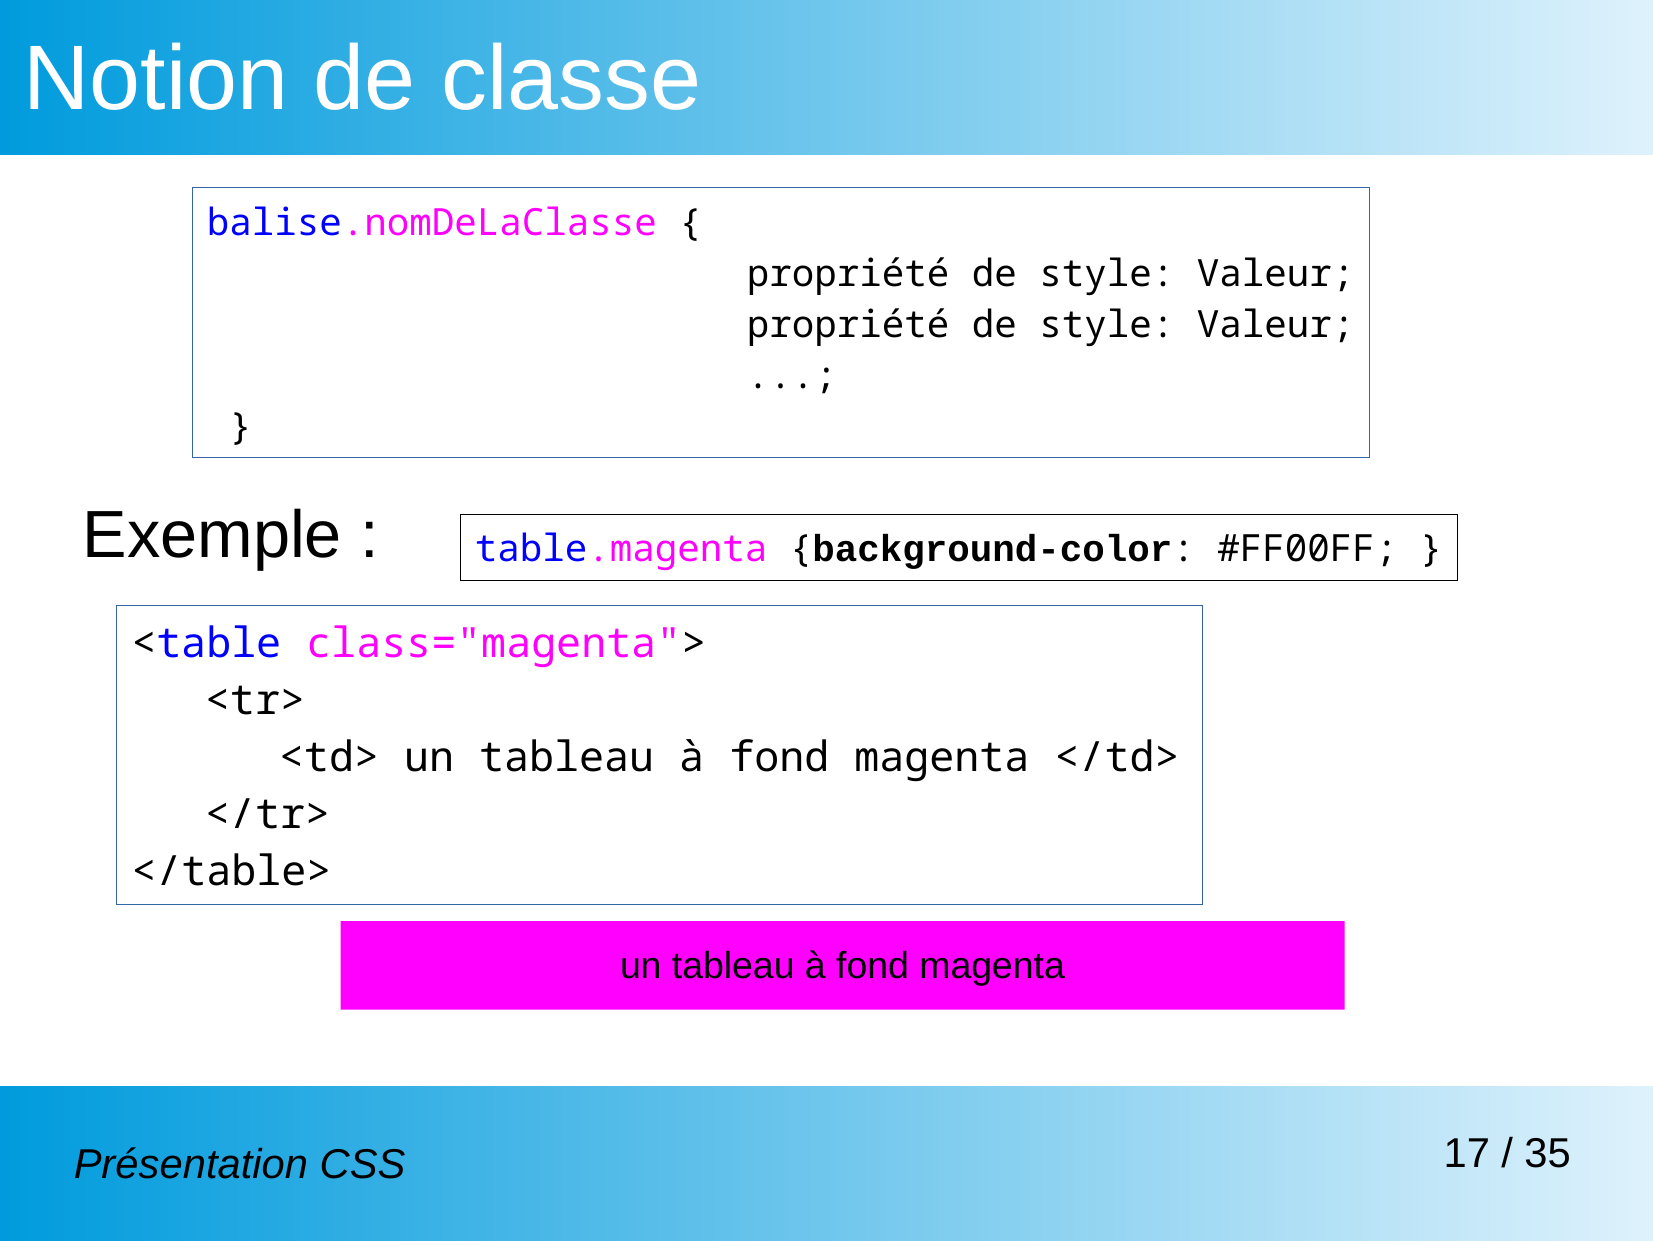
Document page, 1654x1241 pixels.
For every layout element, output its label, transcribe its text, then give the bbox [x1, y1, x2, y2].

text_box balise.nomDeLaClasse { propriété de style: Valeur; propriété de style: Valeur; ...; } [192, 187, 1370, 449]
title Notion de classe [23, 25, 1512, 130]
text_box <table class="magenta"> <tr> <td> un tableau à fond magenta </td> </tr> </table> [116, 605, 1203, 863]
text_box table.magenta {background-color: #FF00FF; } [460, 514, 1458, 576]
list Exemple : [82, 497, 1571, 1024]
text_box un tableau à fond magenta [340, 921, 1345, 1010]
